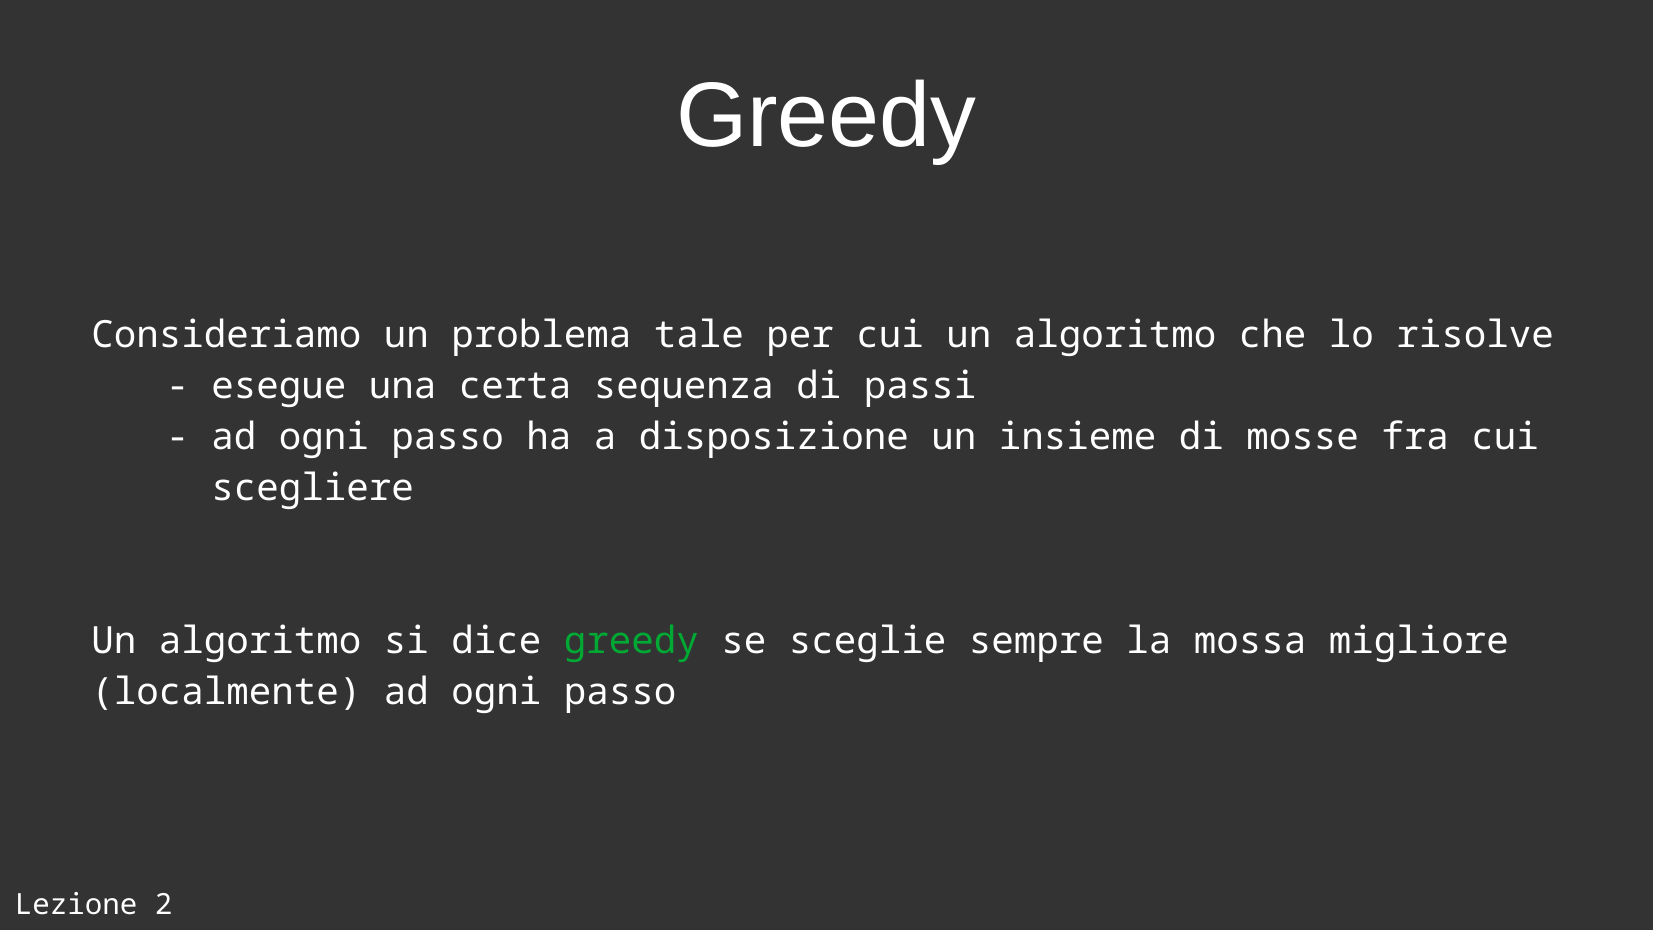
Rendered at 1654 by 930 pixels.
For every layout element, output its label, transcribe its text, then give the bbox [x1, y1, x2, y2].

text_box Lezione 2 [0, 875, 188, 930]
text_box Consideriamo un problema tale per cui un algoritmo che lo risolve - esegue una certa sequenza di passi - ad ogni passo ha a disposizione un insieme di mosse fra cui scegliere Un algoritmo si dice greedy se sceglie sempre la mossa migliore (localmente) ad ogni passo [76, 300, 1577, 724]
title Greedy [622, 37, 1031, 193]
